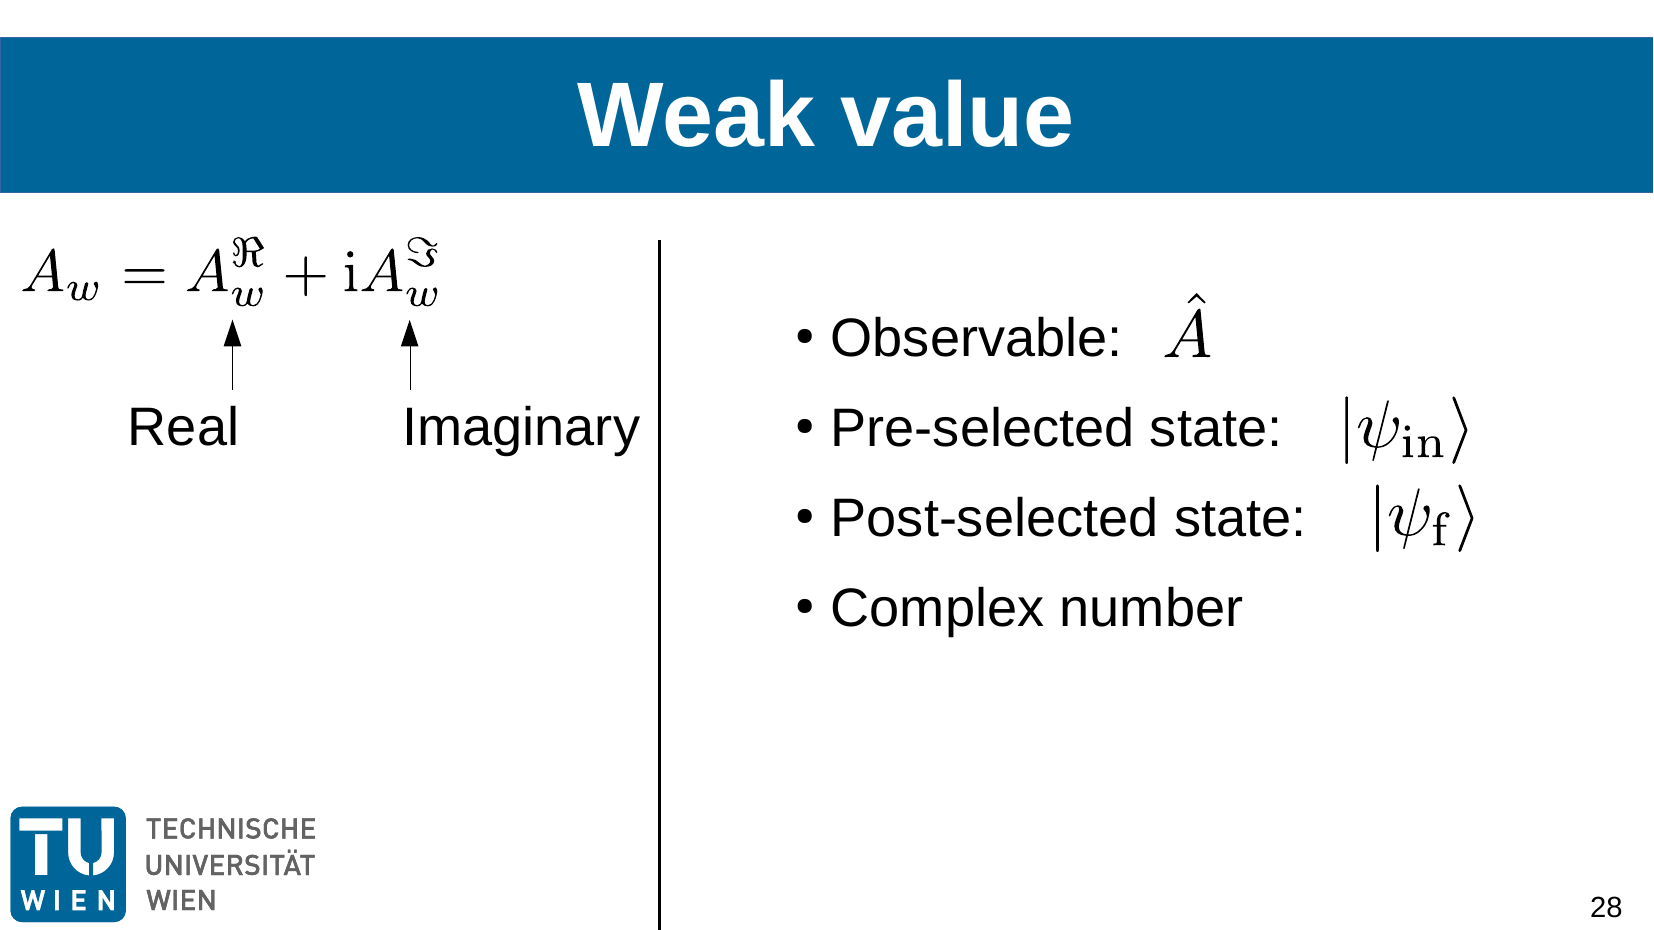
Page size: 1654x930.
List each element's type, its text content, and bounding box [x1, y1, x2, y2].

picture [6, 235, 457, 311]
title Weak value [0, 37, 1653, 193]
text_box Imaginary [387, 389, 656, 465]
list Observable: Pre-selected state: Post-selected state: Complex number [795, 217, 1571, 757]
text_box Real [112, 389, 255, 465]
